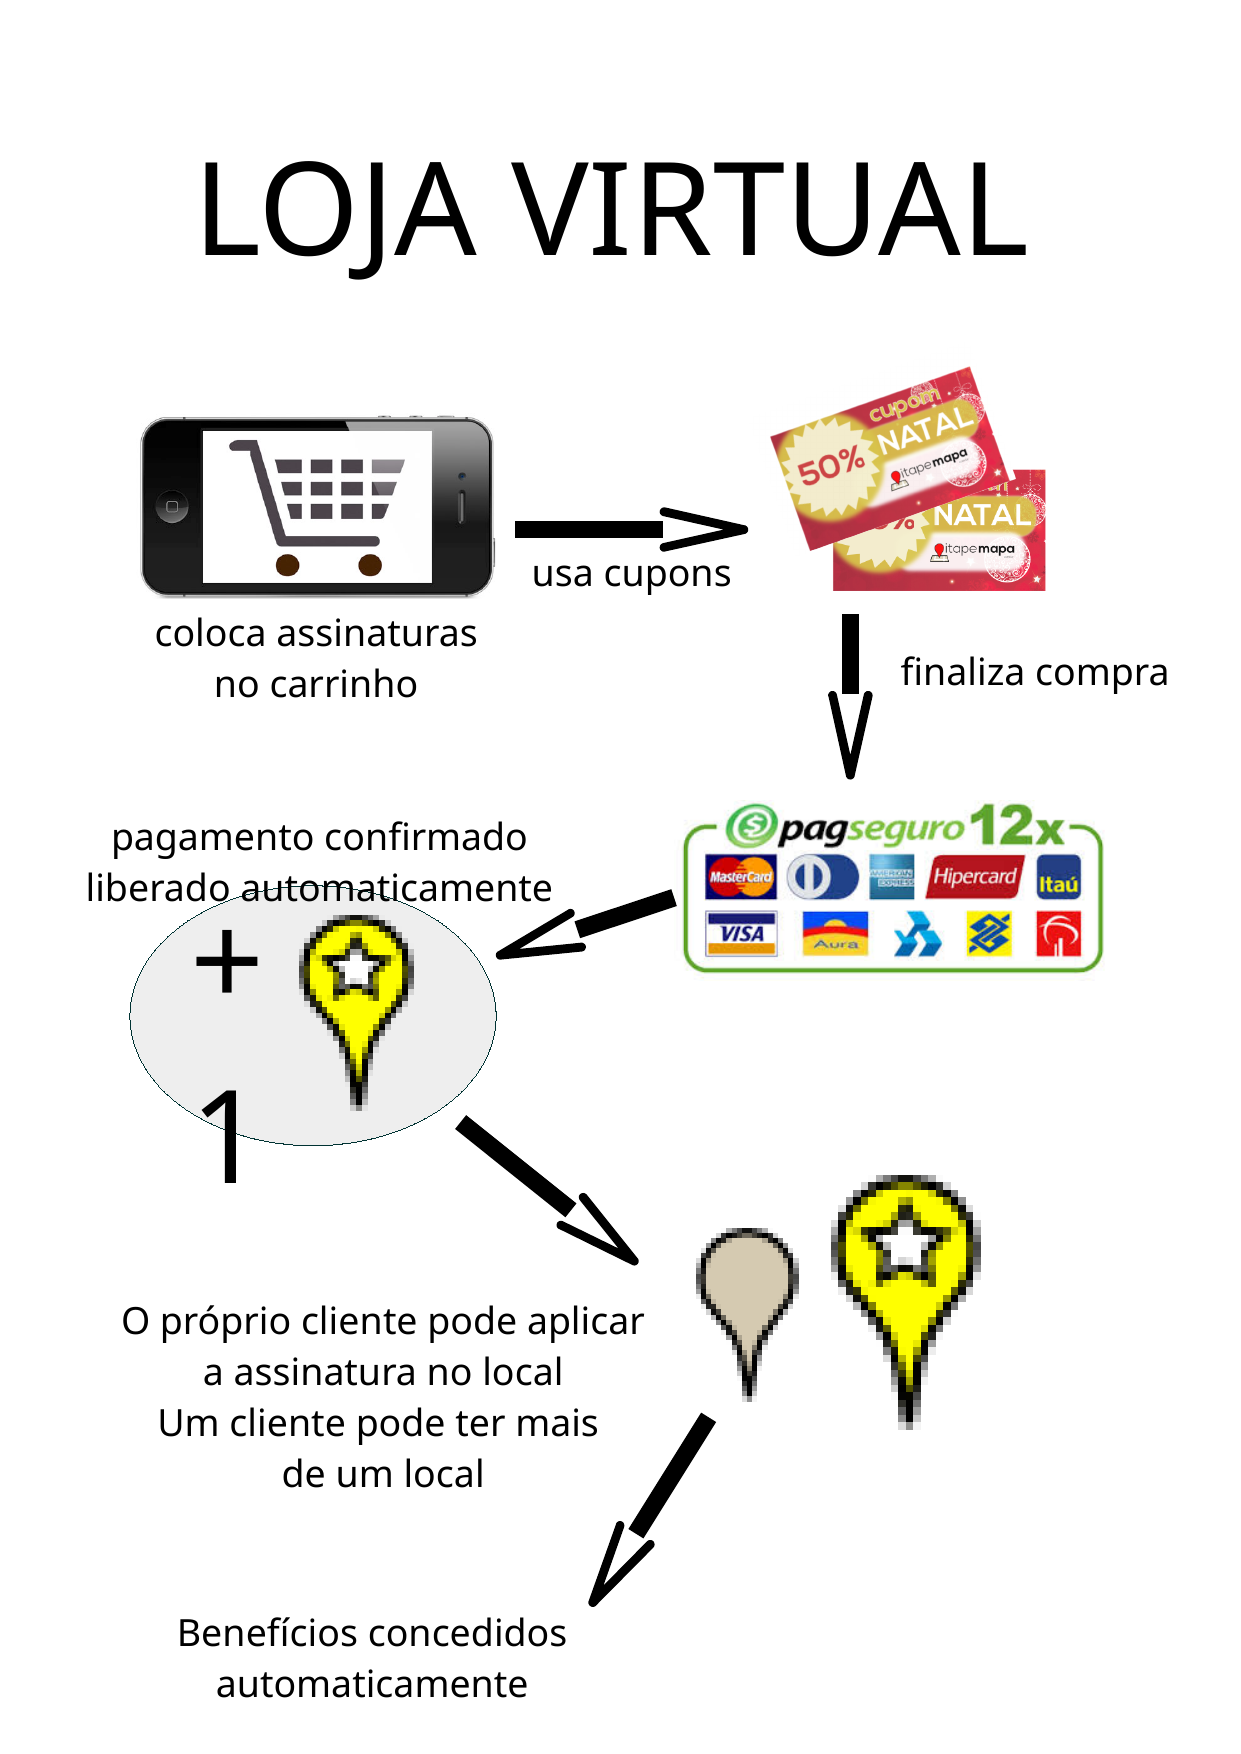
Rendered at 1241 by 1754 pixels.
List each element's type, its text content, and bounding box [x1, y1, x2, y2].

title +1 [159, 944, 296, 1146]
picture [831, 1175, 981, 1430]
text_box [360, 894, 370, 899]
text_box [245, 894, 255, 899]
title LOJA VIRTUAL [53, 59, 1170, 352]
text_box O próprio cliente pode aplicar a assinatura no local Um cliente pode ter mais de um local [106, 1287, 654, 1454]
text_box pagamento confirmado liberado automaticamente [70, 803, 569, 894]
text_box [267, 894, 277, 899]
picture [136, 413, 497, 599]
picture [748, 341, 1052, 591]
text_box [129, 945, 159, 1087]
text_box [304, 894, 315, 899]
picture [696, 1228, 799, 1402]
text_box finaliza compra [885, 637, 1185, 691]
text_box Benefícios concedidos automaticamente [162, 1598, 579, 1713]
text_box [160, 894, 497, 1146]
picture [674, 800, 1111, 981]
picture [299, 915, 414, 1111]
